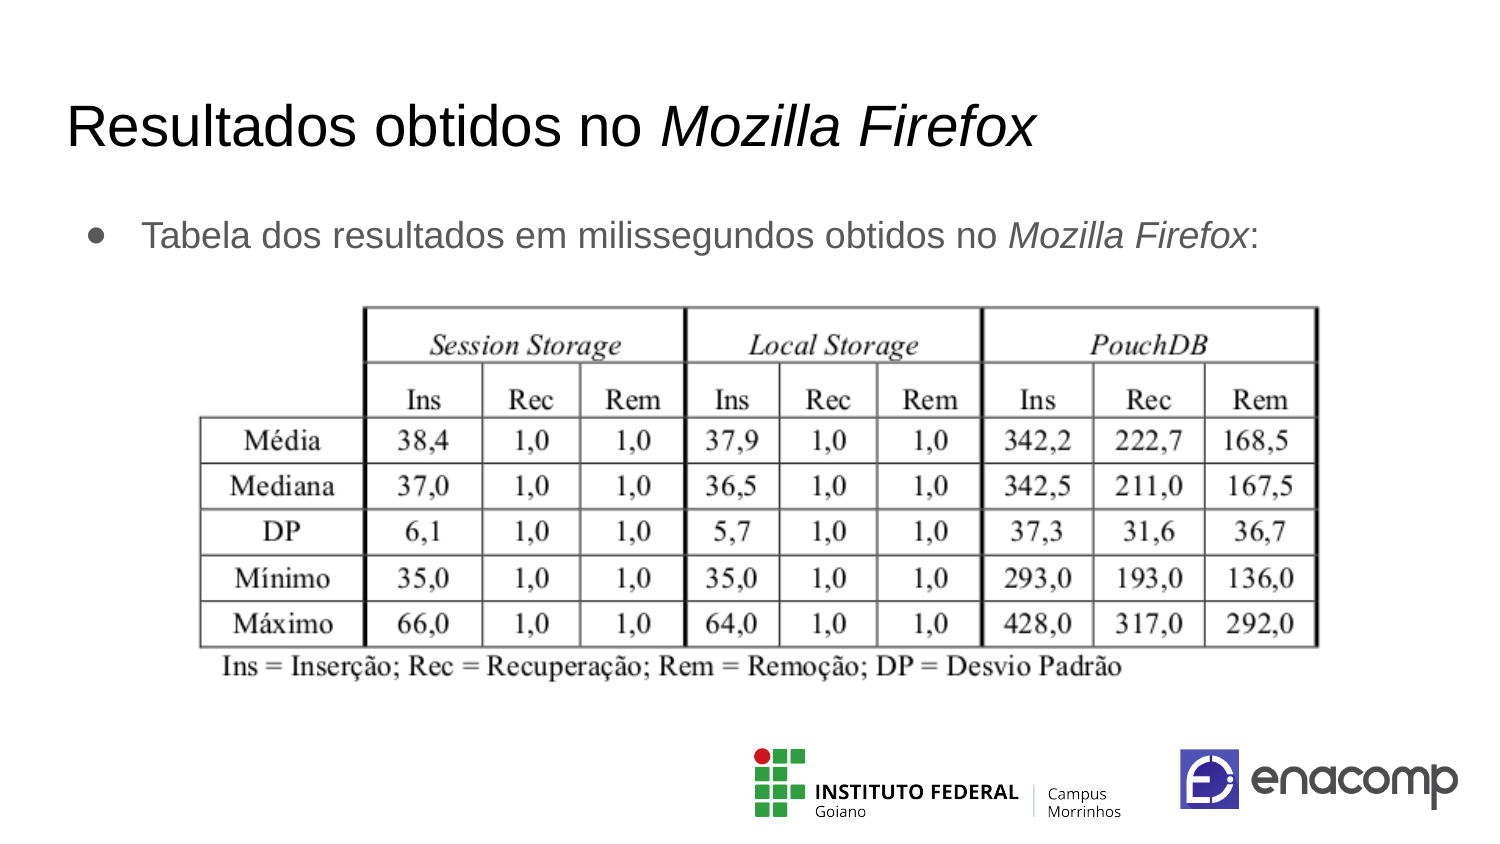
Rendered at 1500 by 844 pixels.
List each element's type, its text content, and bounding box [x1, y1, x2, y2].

list Tabela dos resultados em milissegundos obtidos no Mozilla Firefox: [51, 189, 1449, 750]
picture [172, 300, 1328, 844]
title Resultados obtidos no Mozilla Firefox [51, 72, 1449, 167]
picture [1180, 749, 1458, 810]
